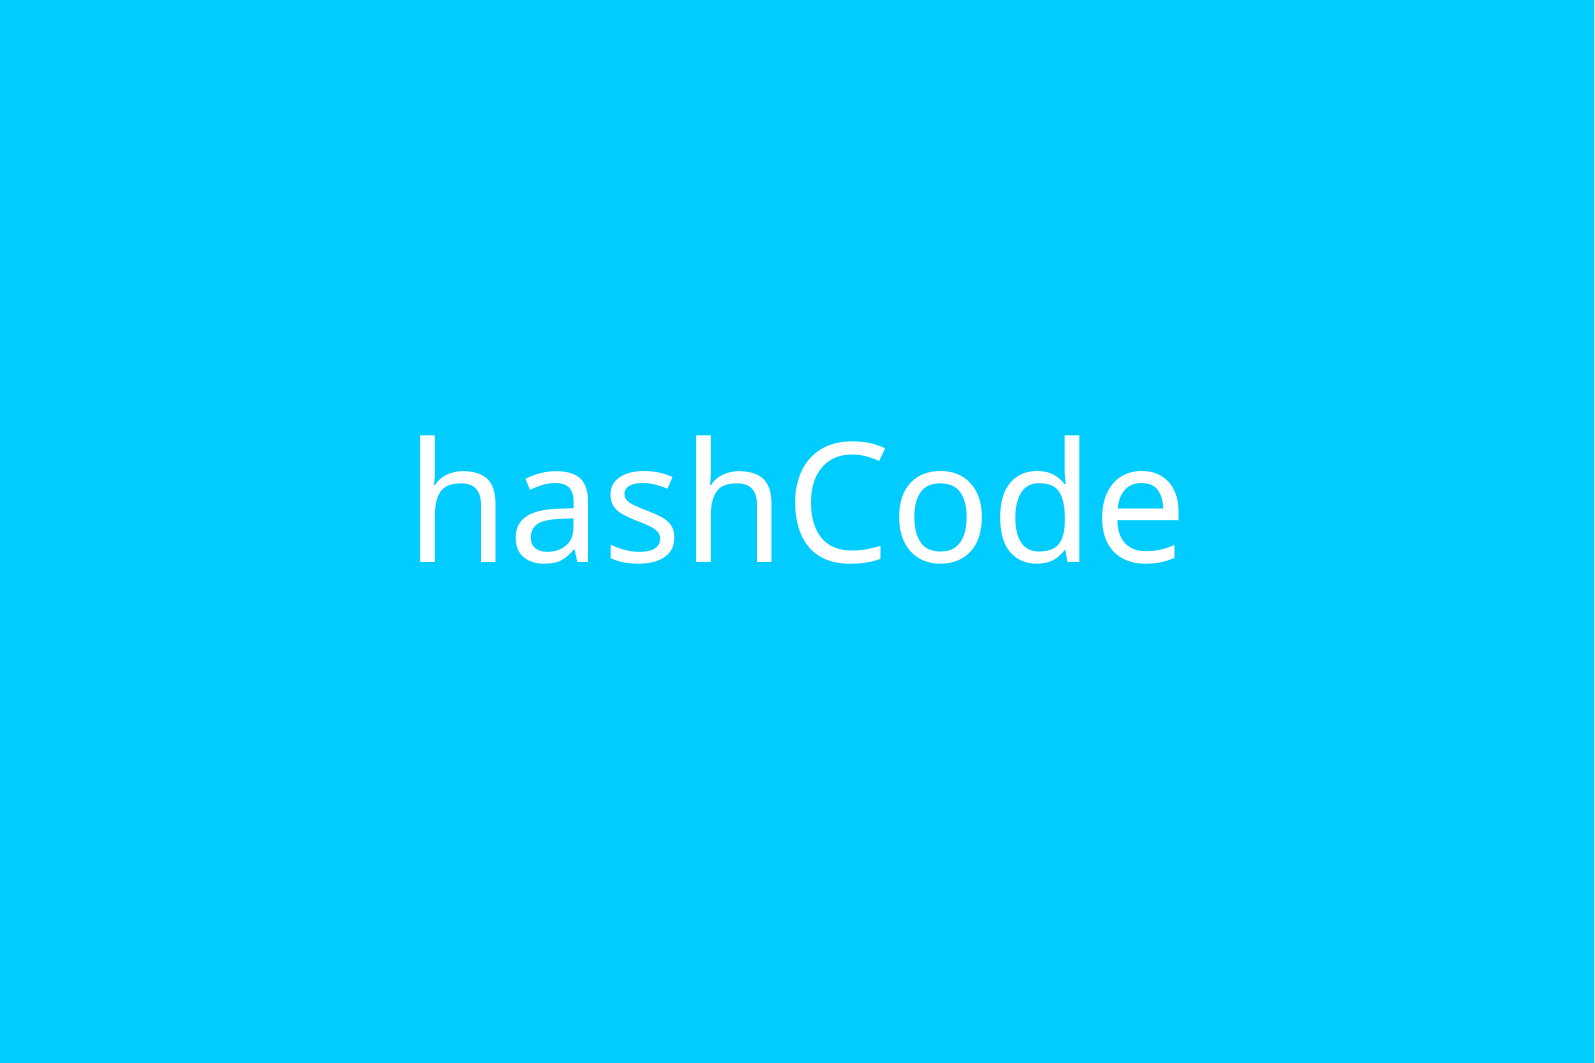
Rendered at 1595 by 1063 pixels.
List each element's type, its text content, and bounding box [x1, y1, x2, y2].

text_box hashCode [79, 42, 1515, 951]
